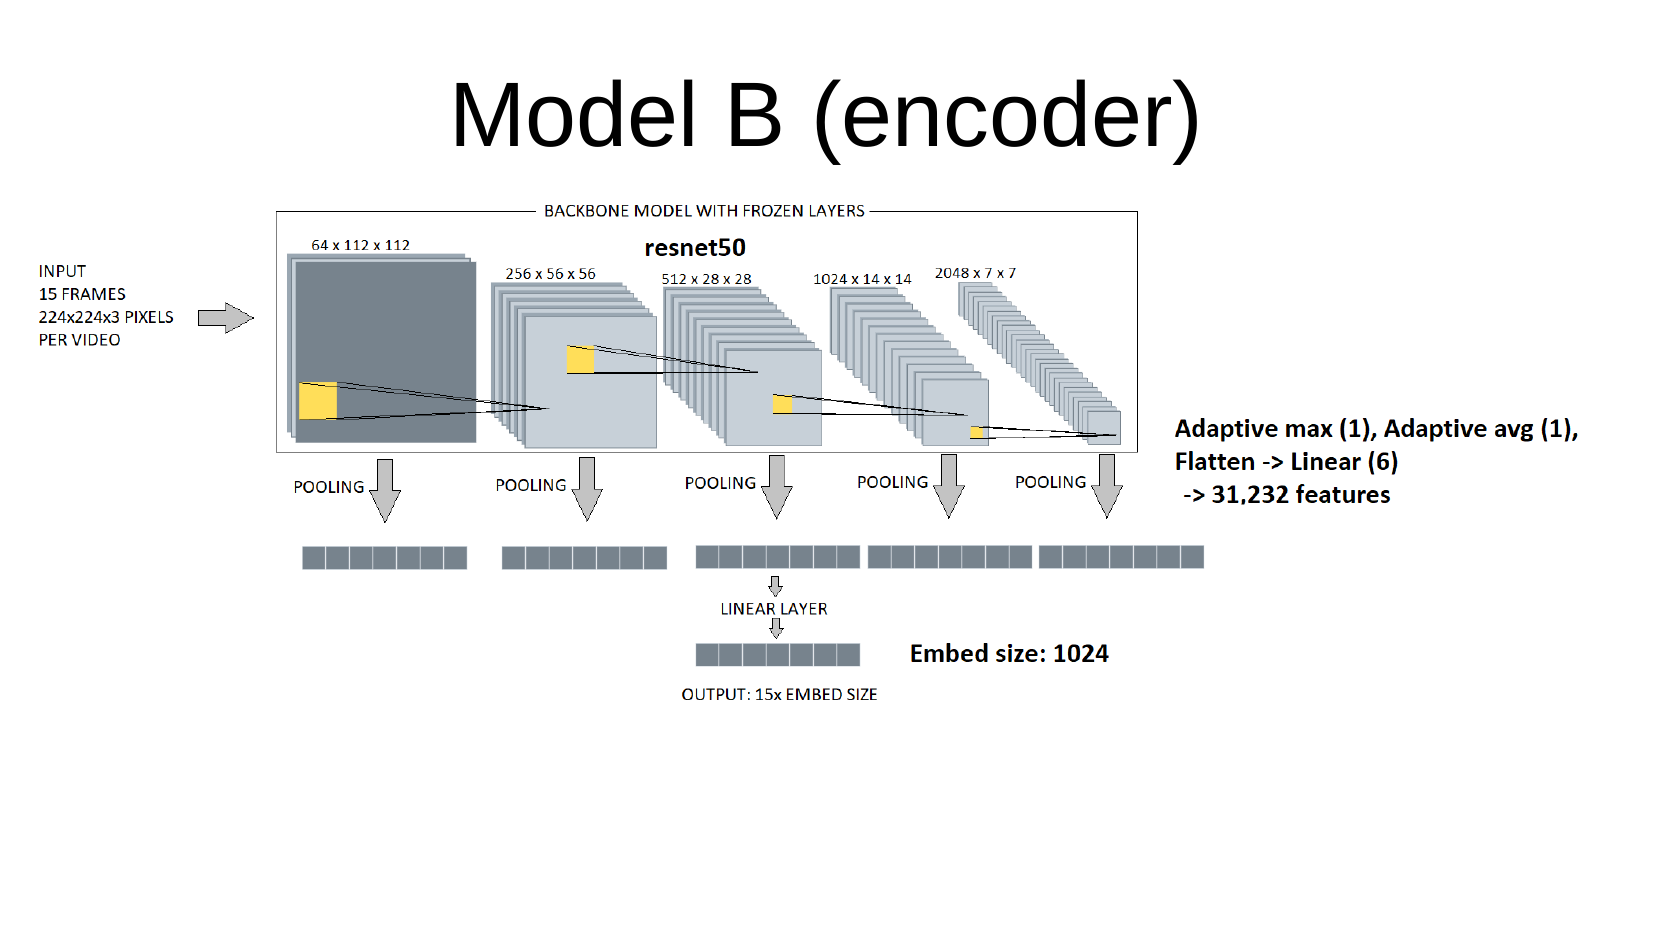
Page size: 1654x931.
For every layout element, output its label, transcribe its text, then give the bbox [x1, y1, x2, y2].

picture [34, 187, 1613, 723]
title Model B (encoder) [82, 37, 1571, 187]
